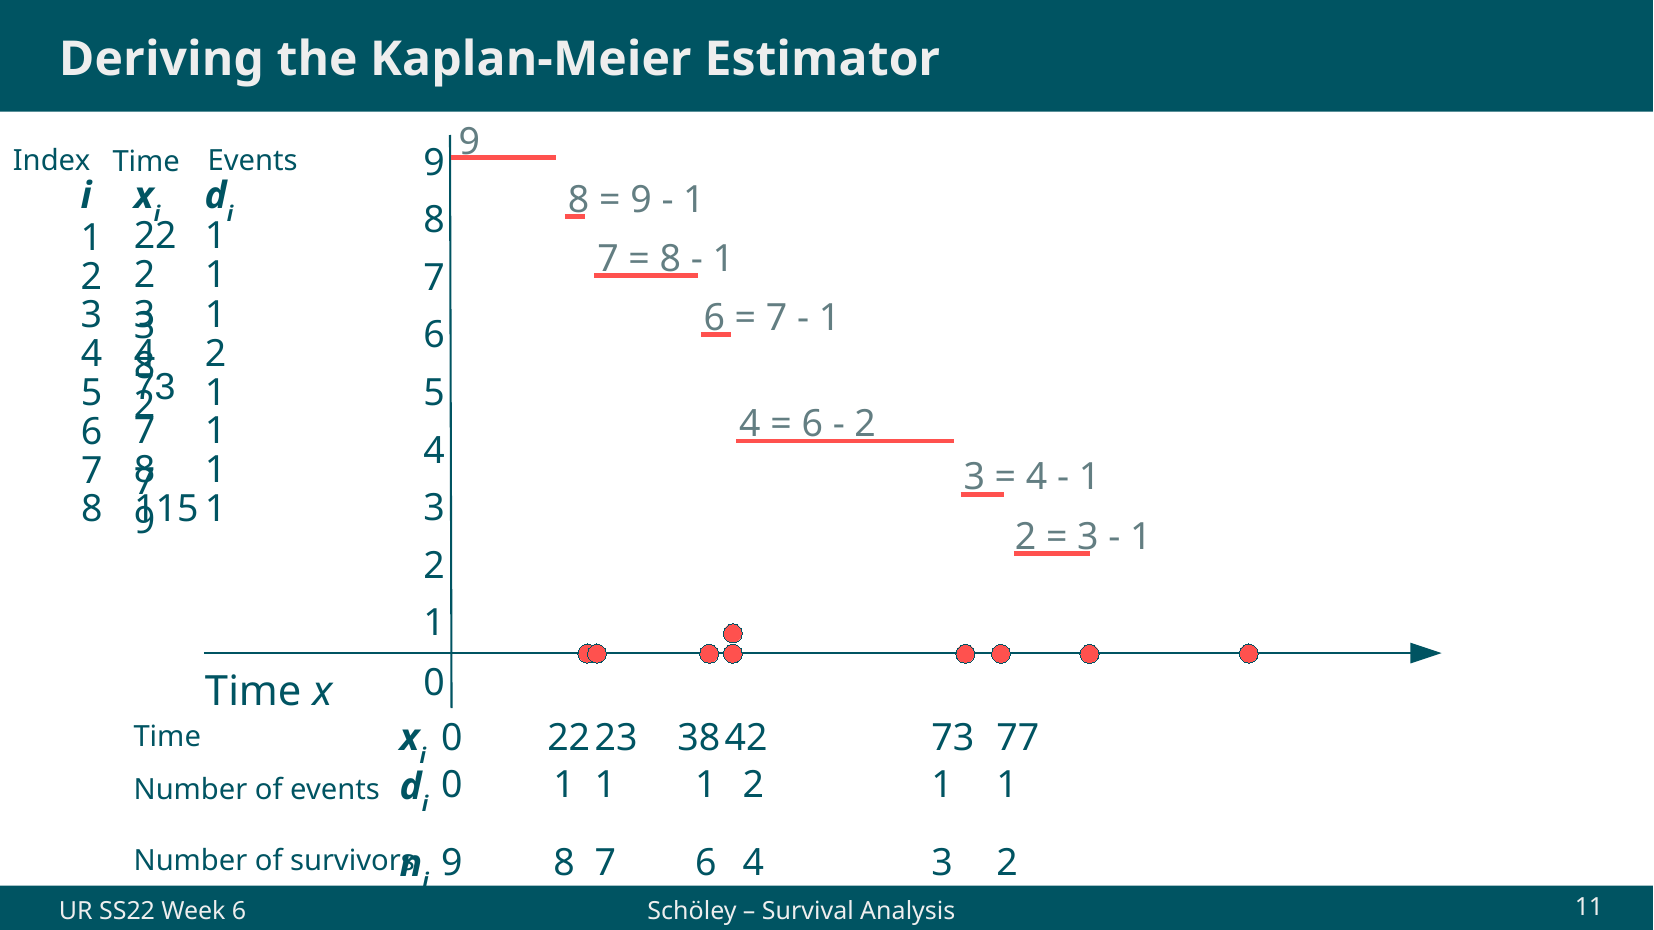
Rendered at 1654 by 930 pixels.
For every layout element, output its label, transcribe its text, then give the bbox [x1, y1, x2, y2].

text_box 5 [408, 358, 460, 415]
text_box xi [384, 703, 426, 752]
text_box 3 [408, 473, 460, 530]
text_box 2 = 3 - 1 [1000, 501, 1161, 561]
text_box 38 [119, 279, 190, 319]
text_box di [384, 752, 441, 820]
text_box 9 [408, 127, 460, 187]
text_box Time x [460, 652, 912, 767]
text_box 0 [408, 647, 460, 703]
text_box 1 [65, 202, 117, 241]
text_box 4 = 6 - 2 [724, 389, 885, 448]
text_box 1 [538, 750, 579, 810]
text_box [1239, 643, 1259, 664]
text_box [699, 644, 719, 664]
text_box 1 [190, 240, 262, 279]
text_box 2 [408, 530, 460, 588]
text_box 6 = 7 - 1 [688, 282, 850, 342]
text_box 1 [680, 750, 727, 810]
text_box 23 [579, 703, 652, 750]
text_box Number of survivors [118, 831, 385, 882]
text_box Number of events [118, 761, 384, 811]
text_box 7 [408, 245, 460, 300]
text_box 73 [119, 378, 190, 395]
text_box 4 [727, 828, 800, 888]
text_box 8 [66, 474, 117, 534]
text_box 1 [190, 395, 262, 435]
text_box xi [118, 183, 173, 229]
text_box [723, 623, 743, 643]
text_box 1 [190, 435, 262, 474]
text_box 0 [426, 703, 498, 750]
text_box 1 [981, 750, 1054, 810]
text_box 2 [727, 750, 800, 810]
text_box 3 [65, 280, 117, 340]
text_box 1 [916, 750, 981, 810]
text_box i [65, 182, 106, 202]
text_box 8 [538, 828, 579, 888]
text_box 38 [662, 703, 709, 763]
text_box 3 [916, 828, 981, 888]
text_box 8 = 9 - 1 [553, 164, 714, 224]
text_box 9 [443, 106, 516, 166]
text_box Time [97, 132, 192, 183]
text_box 2 [190, 319, 262, 378]
text_box 2 [65, 241, 117, 280]
text_box 5 [66, 358, 117, 396]
text_box 2 [981, 828, 1054, 888]
text_box 7 [579, 828, 652, 888]
text_box 7 [66, 435, 117, 474]
text_box ni [384, 828, 441, 897]
text_box 9 [426, 828, 498, 888]
text_box 1 [190, 279, 262, 319]
text_box 0 [426, 750, 498, 810]
text_box 22 [532, 703, 579, 763]
text_box 3 = 4 - 1 [948, 442, 1110, 502]
text_box 4 [66, 319, 117, 358]
text_box [955, 644, 976, 664]
text_box 6 [680, 828, 727, 888]
text_box di [189, 161, 246, 200]
text_box 42 [709, 703, 782, 750]
text_box Events [192, 131, 386, 182]
text_box Time [118, 708, 384, 758]
text_box 73 [916, 703, 981, 750]
text_box 7 = 8 - 1 [582, 223, 743, 283]
text_box 6 [66, 396, 117, 435]
text_box 89 [119, 435, 190, 474]
text_box 22 [119, 200, 189, 240]
text_box 1 [189, 200, 262, 260]
text_box 42 [119, 319, 190, 378]
text_box 77 [119, 395, 190, 435]
text_box 1 [408, 588, 460, 647]
text_box Time x [190, 652, 408, 708]
text_box 4 [408, 415, 460, 473]
text_box 23 [119, 240, 190, 279]
text_box [1079, 644, 1100, 664]
text_box 1 [190, 378, 262, 395]
text_box [577, 643, 607, 664]
text_box 1 [579, 750, 652, 810]
text_box 8 [408, 187, 460, 245]
text_box [723, 644, 743, 664]
text_box 77 [981, 703, 1054, 750]
text_box 6 [408, 300, 460, 358]
title Deriving the Kaplan-Meier Estimator [58, 0, 1594, 117]
text_box [991, 644, 1011, 664]
text_box 1 [190, 474, 283, 534]
text_box 115 [119, 474, 190, 534]
text_box Index [0, 131, 192, 182]
